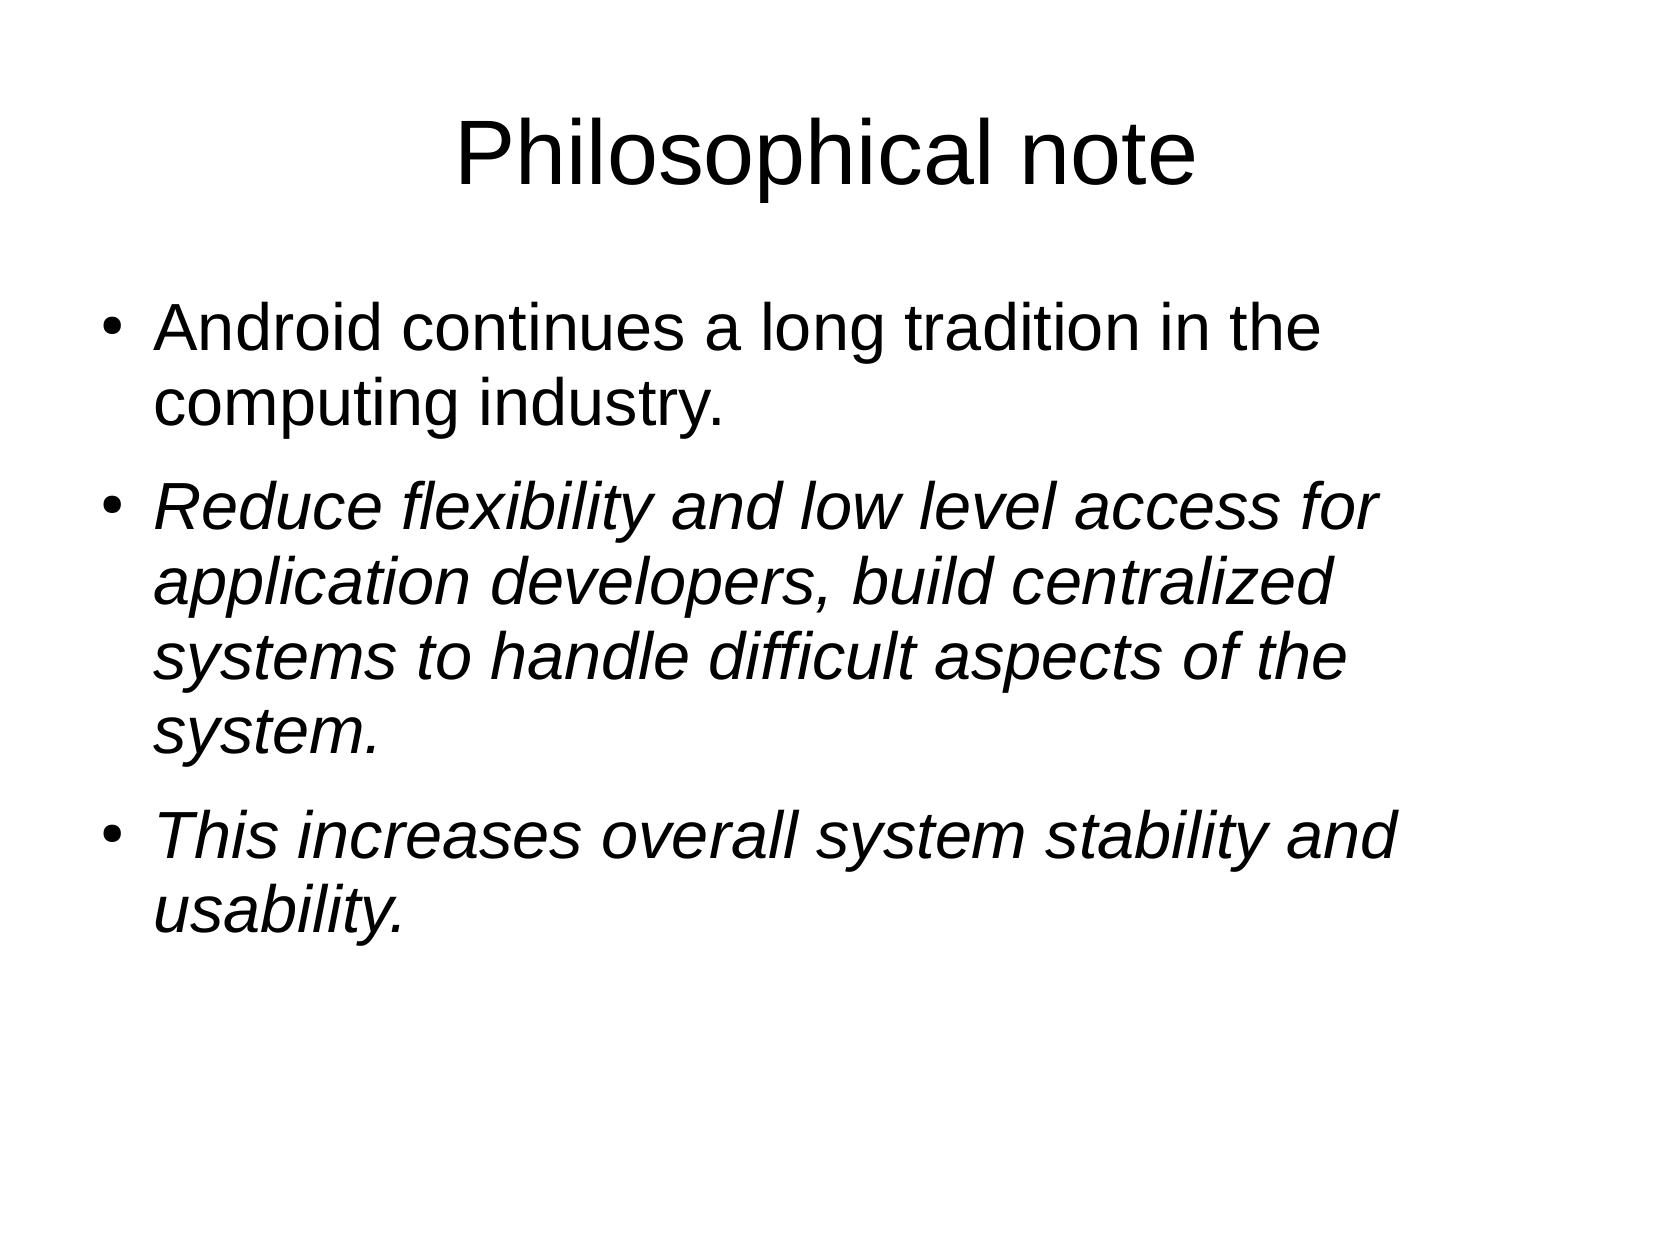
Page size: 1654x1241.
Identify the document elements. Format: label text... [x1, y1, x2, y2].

list Android continues a long tradition in the computing industry. Reduce flexibility and low level access for application developers, build centralized systems to handle difficult aspects of the system. This increases overall system stability and usability. [82, 290, 1571, 1010]
title Philosophical note [82, 49, 1571, 257]
